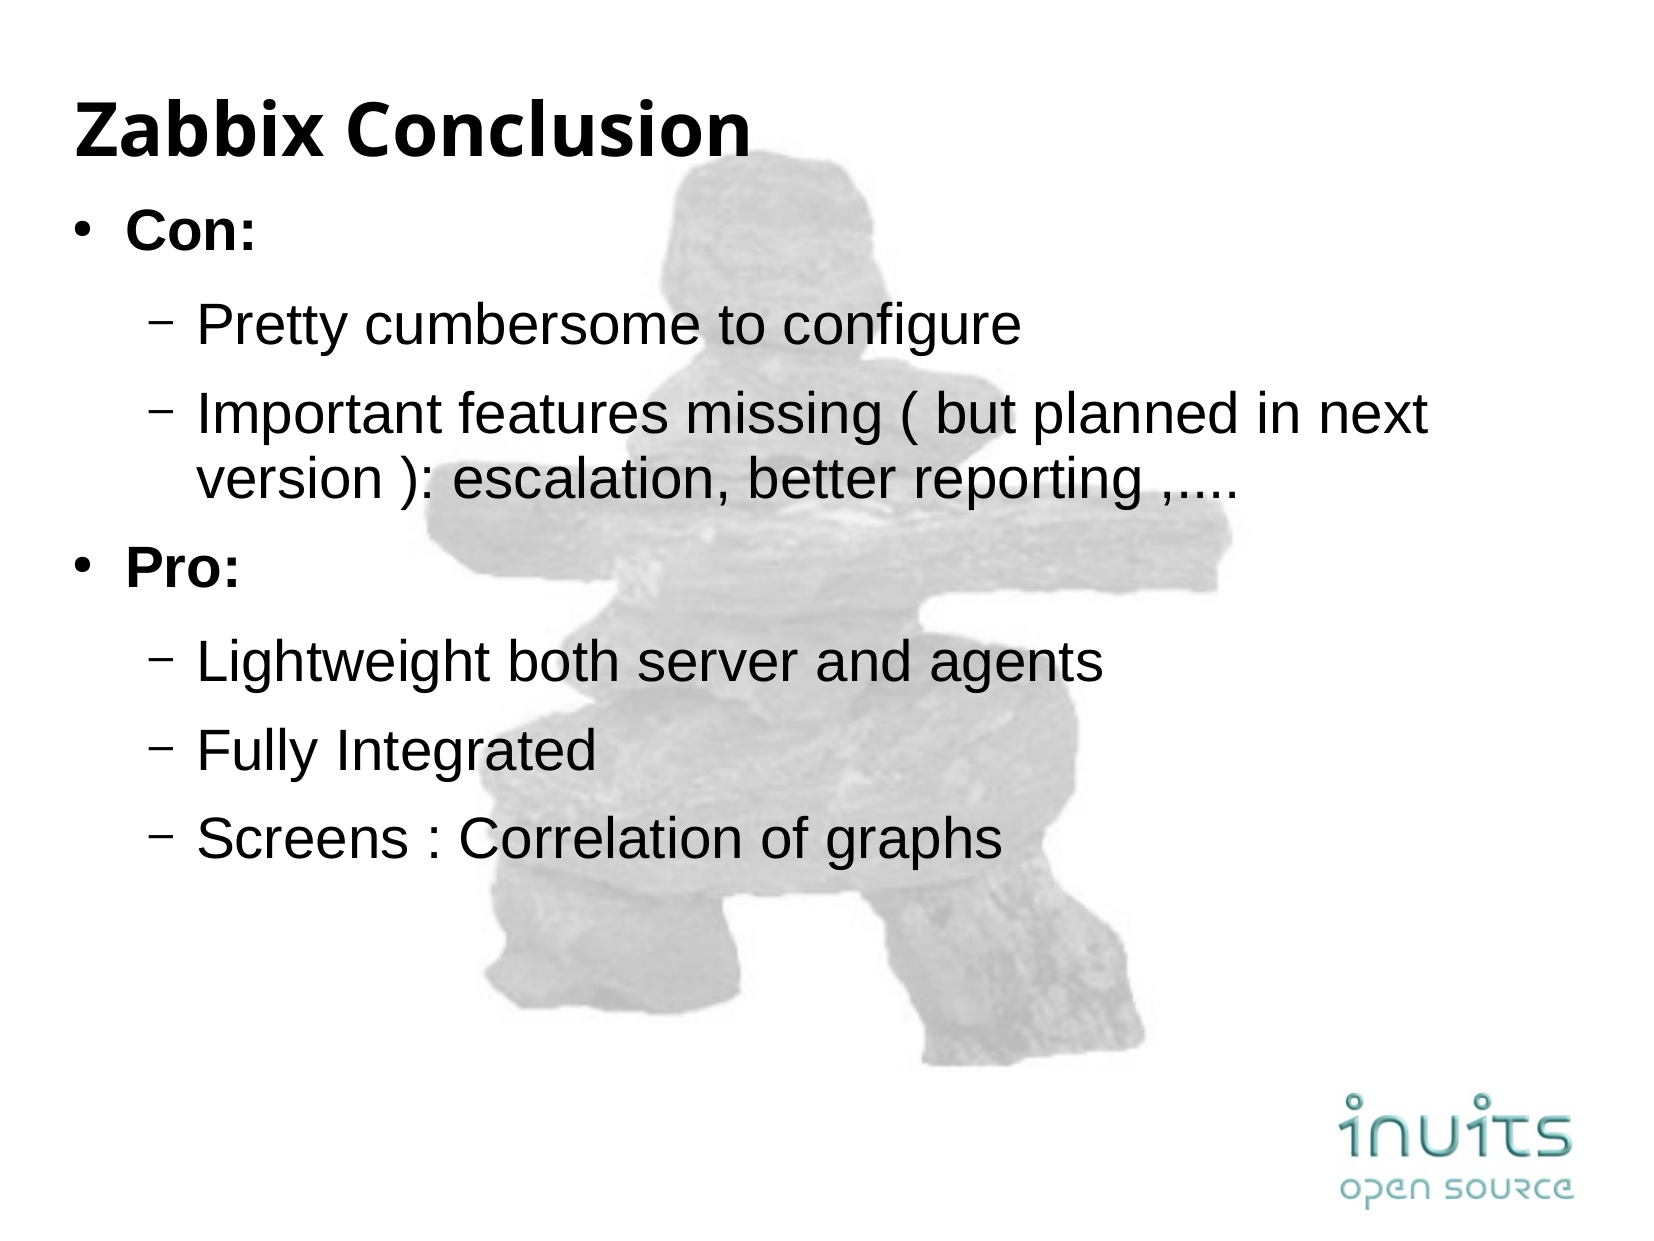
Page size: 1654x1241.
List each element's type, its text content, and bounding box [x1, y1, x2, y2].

list Con: Pretty cumbersome to configure Important features missing ( but planned in next version ): escalation, better reporting ,.... Pro: Lightweight both server and agents Fully Integrated Screens : Correlation of graphs [54, 197, 1543, 1139]
title Zabbix Conclusion [75, 39, 1564, 216]
picture [1337, 1087, 1576, 1210]
